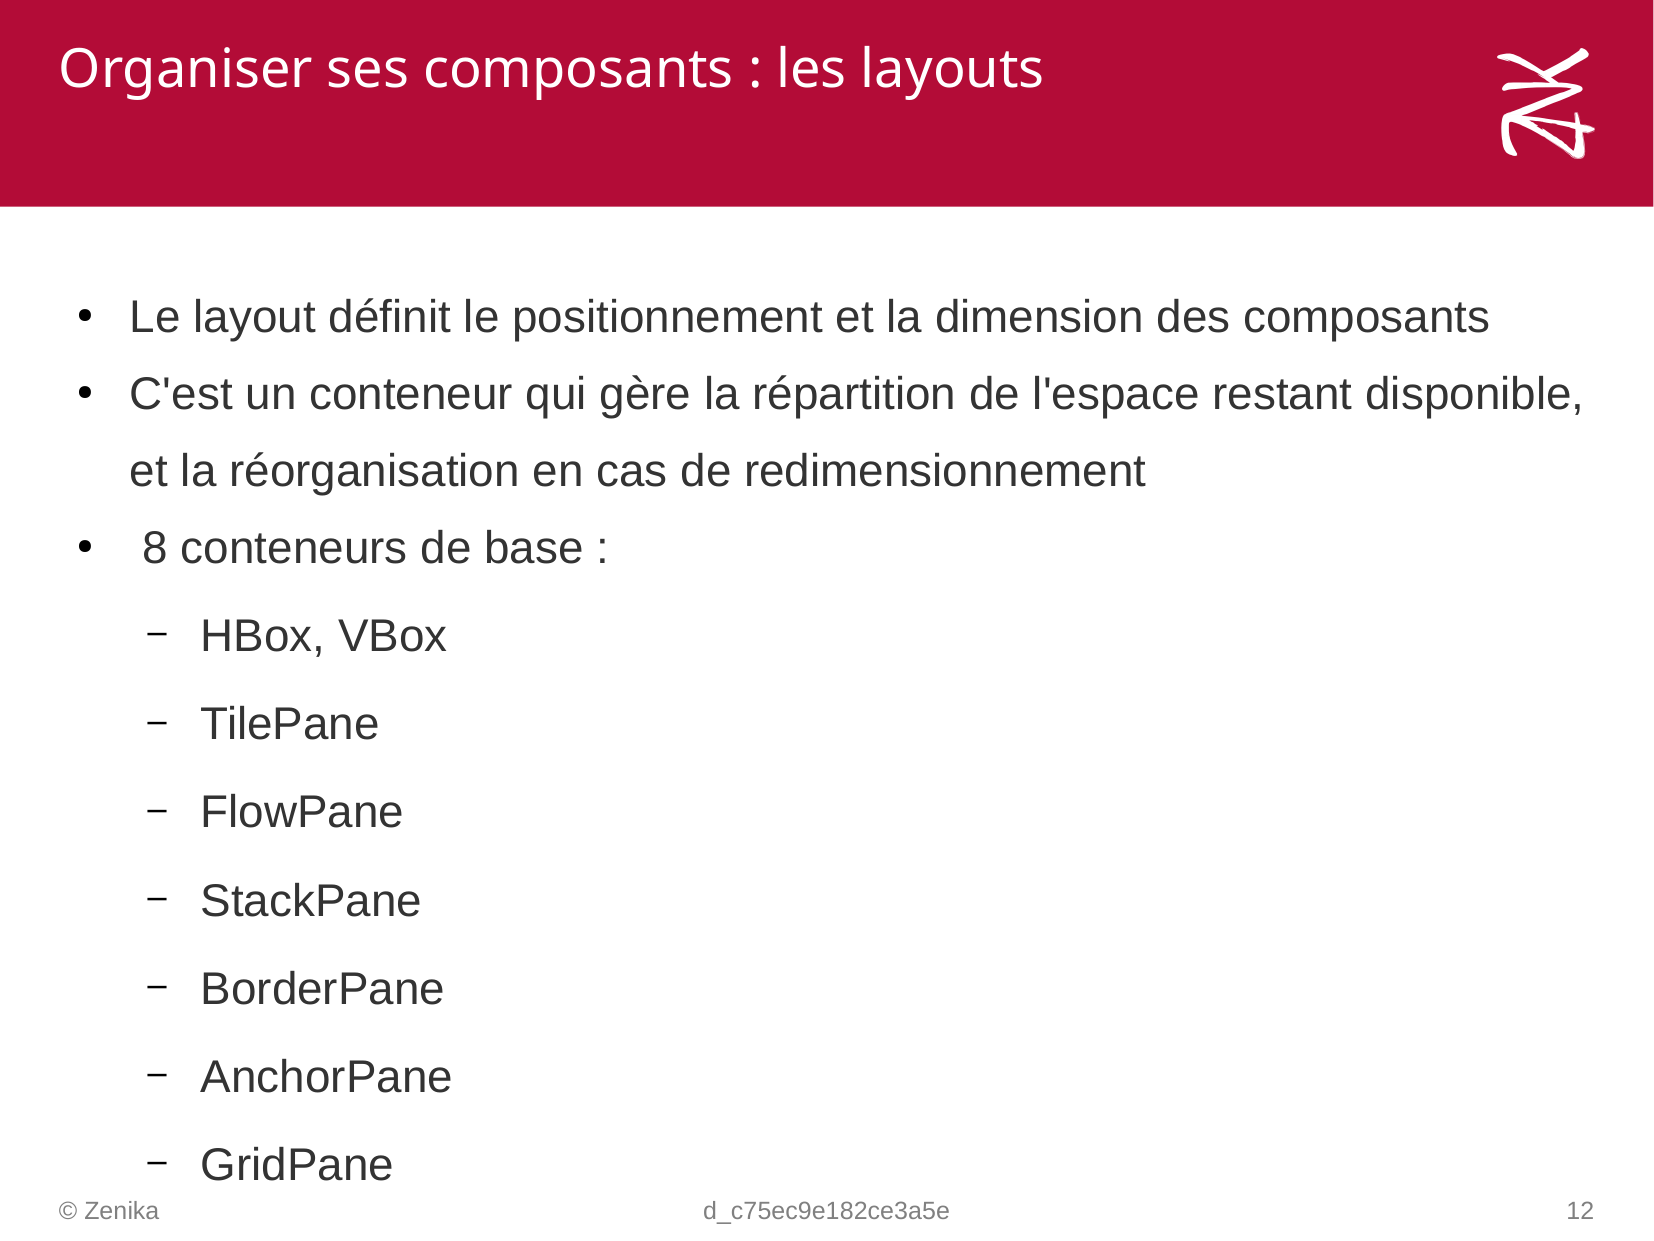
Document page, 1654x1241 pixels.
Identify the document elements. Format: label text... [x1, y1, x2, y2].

title Organiser ses composants : les layouts [59, 29, 1595, 178]
list Le layout définit le positionnement et la dimension des composants C'est un conteneur qui gère la répartition de l'espace restant disponible, et la réorganisation en cas de redimensionnement 8 conteneurs de base : HBox, VBox TilePane FlowPane StackPane BorderPane AnchorPane GridPane [59, 265, 1595, 1182]
